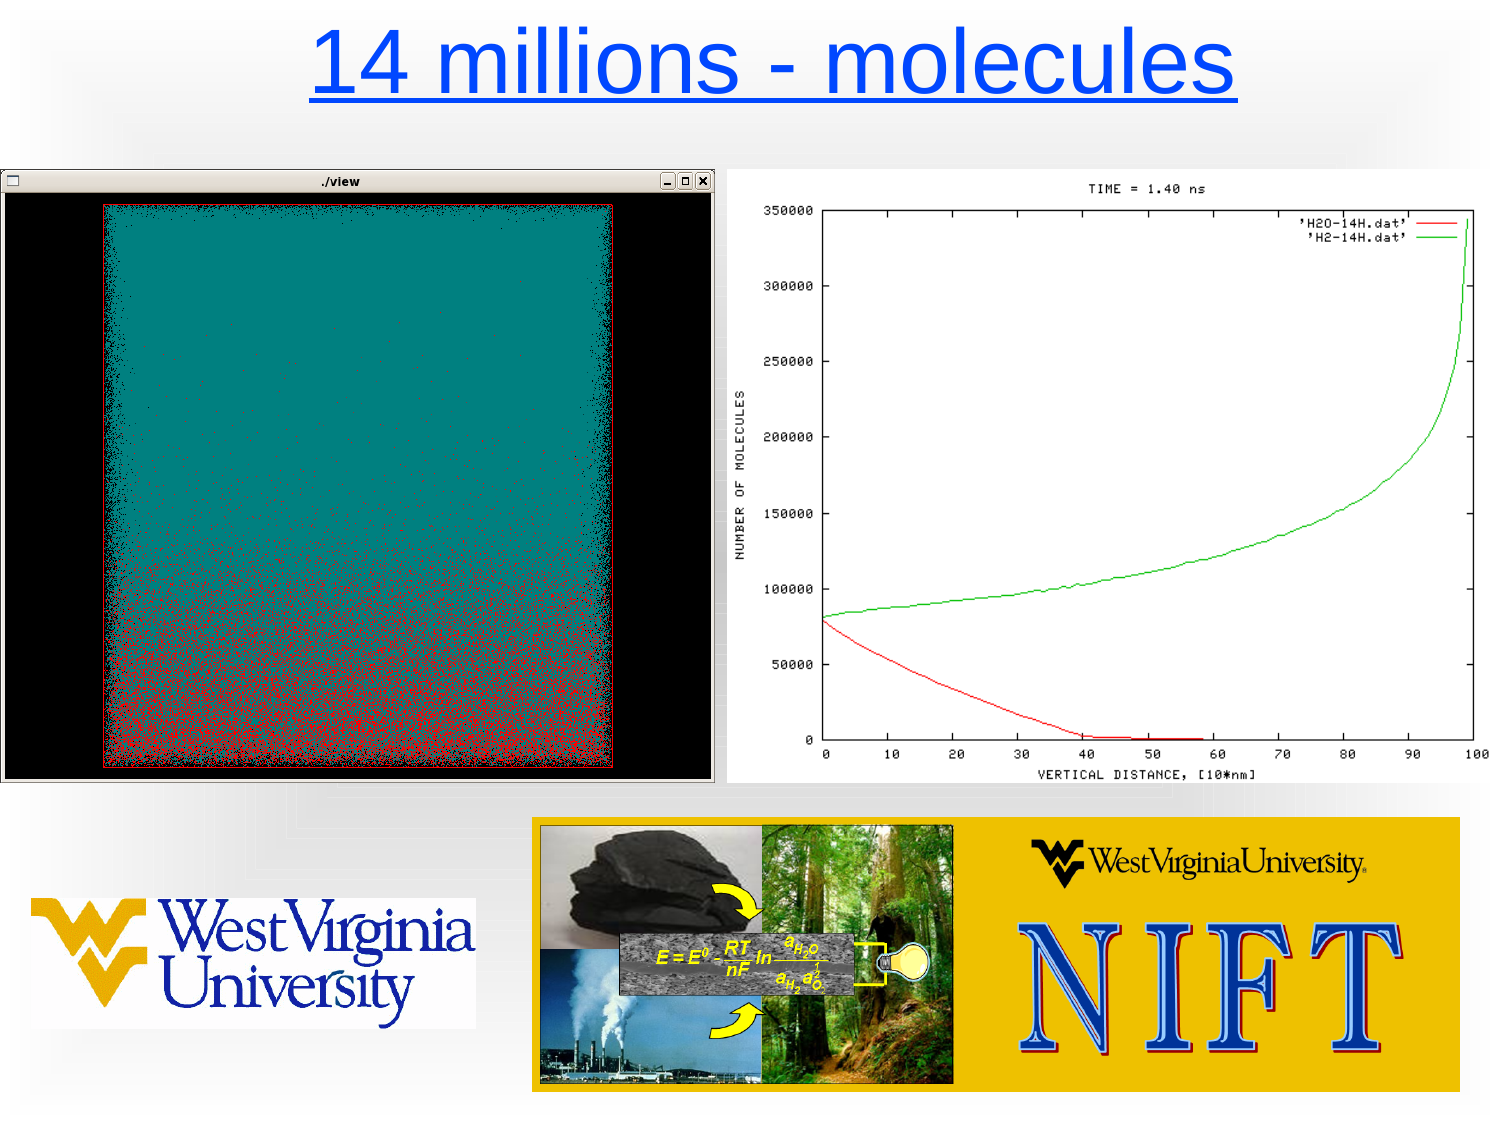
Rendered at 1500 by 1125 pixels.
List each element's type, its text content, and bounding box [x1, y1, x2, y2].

picture [727, 169, 1497, 783]
picture [0, 169, 715, 783]
picture [532, 817, 1460, 1092]
title 14 millions - molecules [135, 10, 1411, 113]
